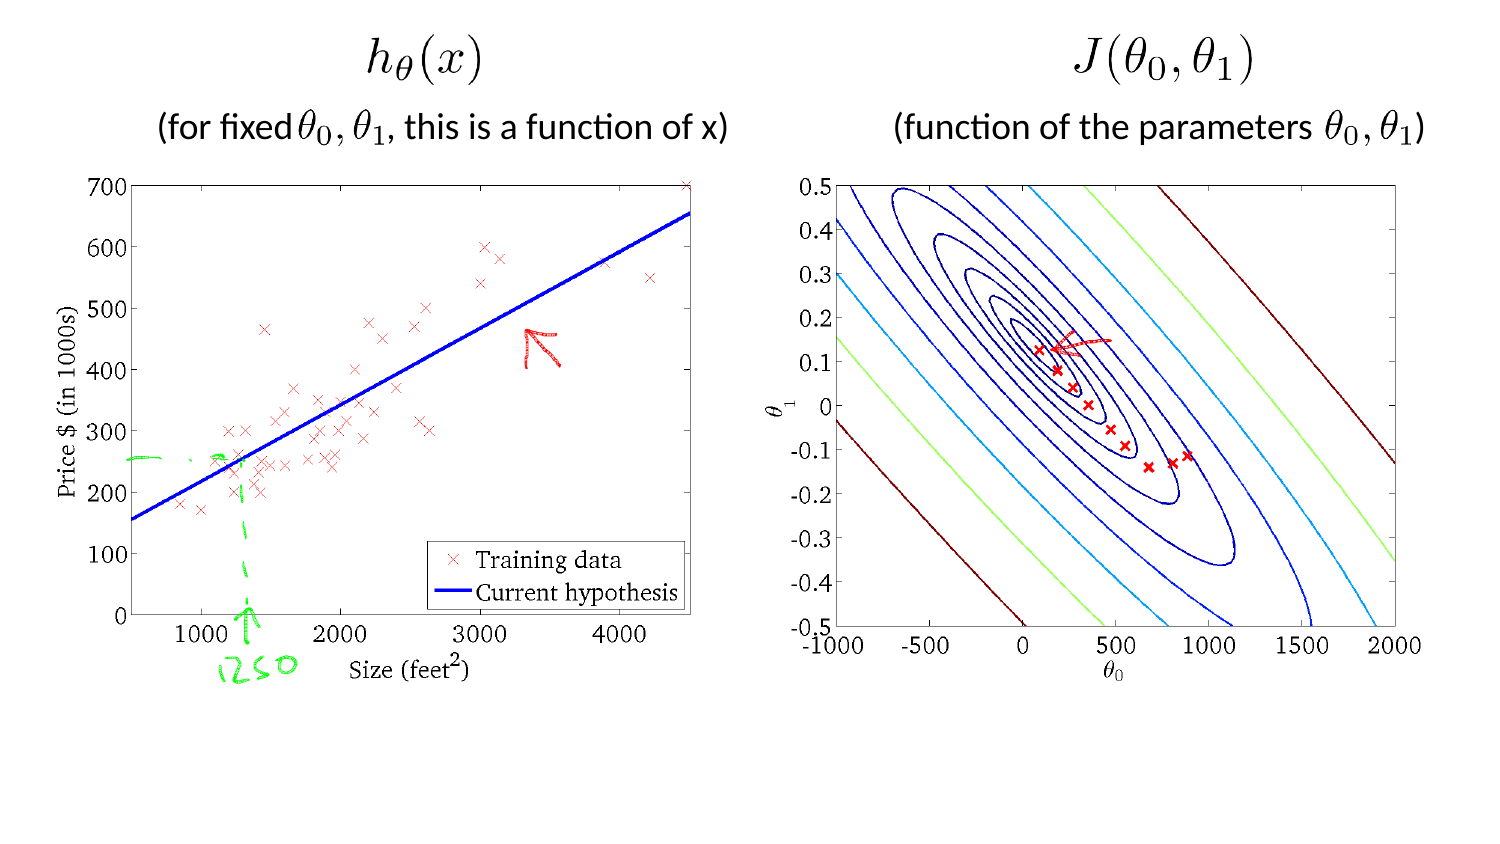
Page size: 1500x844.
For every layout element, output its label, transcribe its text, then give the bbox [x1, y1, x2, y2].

text_box (function of the parameters ) [877, 94, 1442, 155]
picture [1325, 109, 1411, 146]
picture [298, 109, 384, 146]
picture [37, 144, 1463, 689]
picture [367, 34, 480, 85]
picture [1074, 34, 1252, 85]
text_box (for fixed , this is a function of x) [141, 94, 745, 155]
